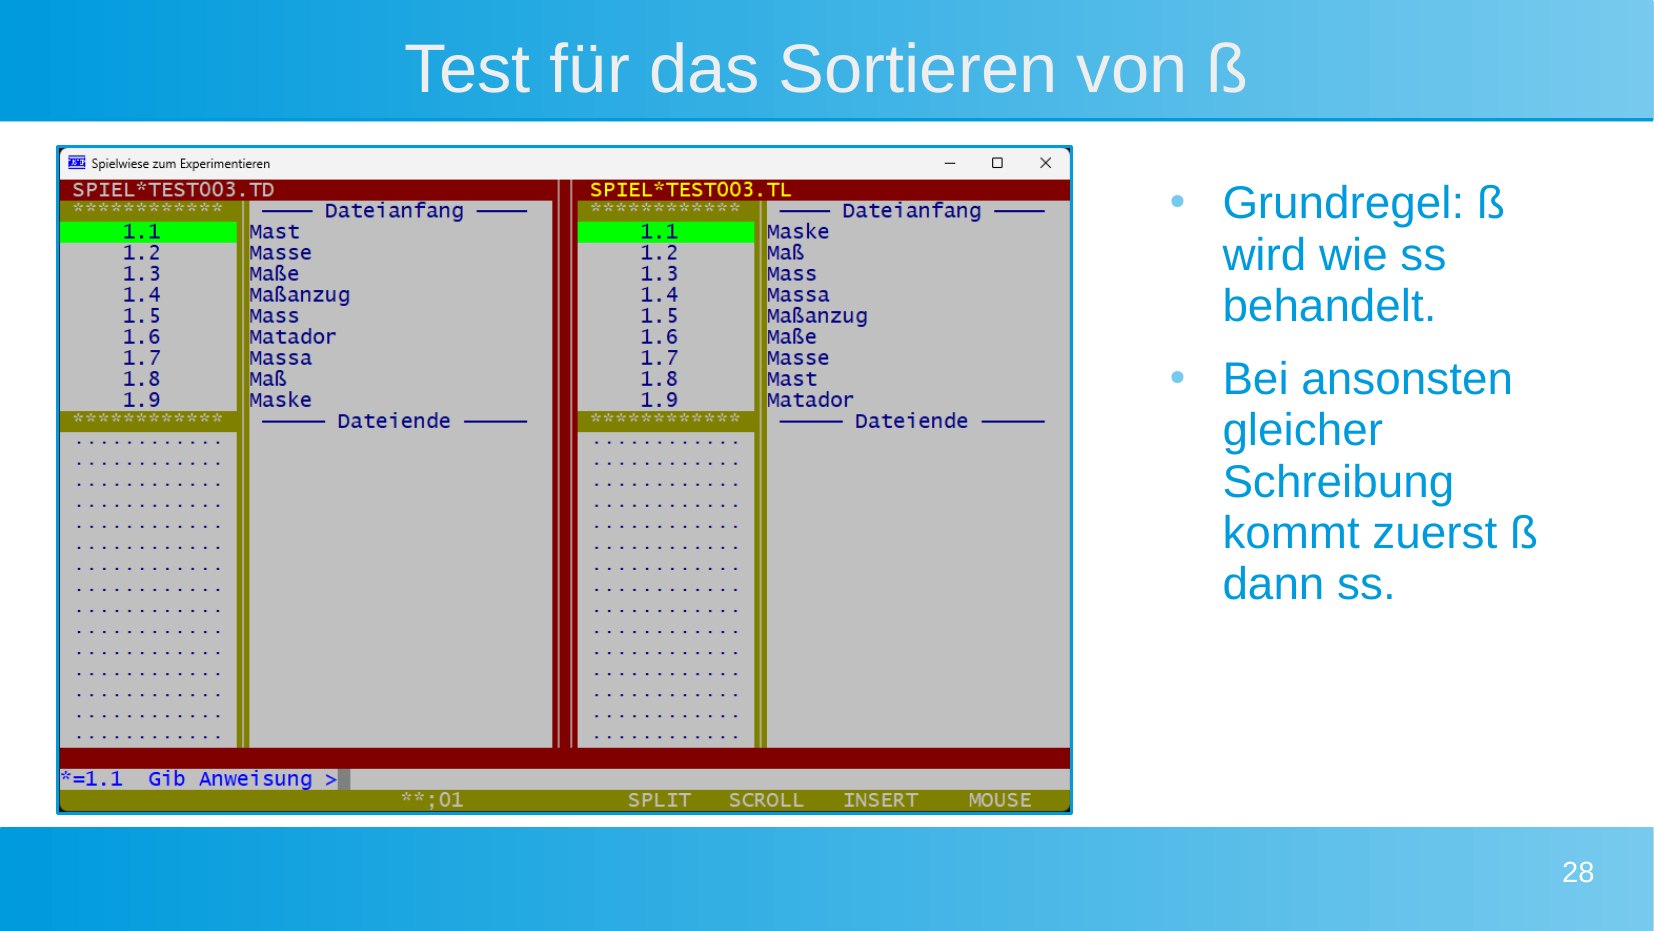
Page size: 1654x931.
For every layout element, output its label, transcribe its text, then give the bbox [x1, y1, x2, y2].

title Test für das Sortieren von ß [59, 29, 1595, 108]
picture [60, 149, 1069, 811]
list Grundregel: ß wird wie ss behandelt. Bei ansonsten gleicher Schreibung kommt zuerst ß dann ss. [1151, 177, 1596, 768]
